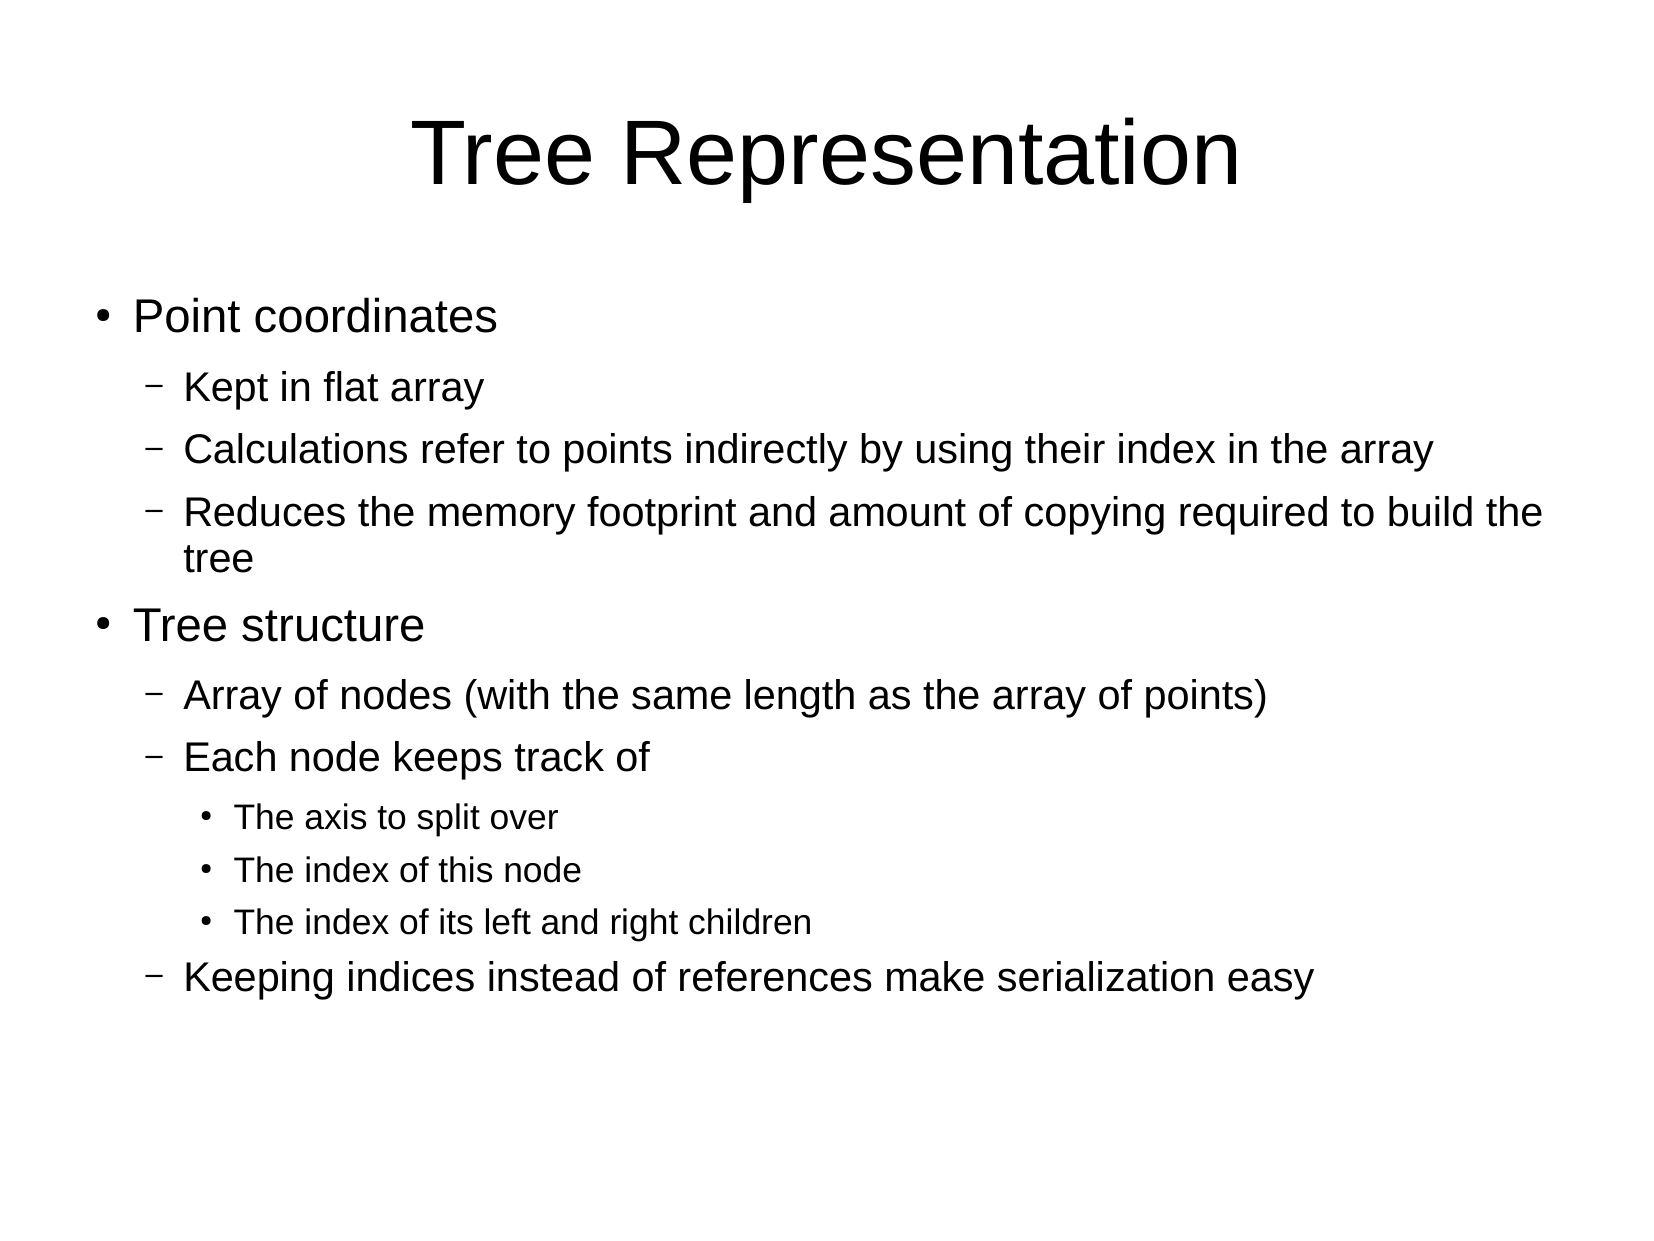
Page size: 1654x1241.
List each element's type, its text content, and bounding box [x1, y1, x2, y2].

title Tree Representation [82, 49, 1571, 257]
list Point coordinates Kept in flat array Calculations refer to points indirectly by using their index in the array Reduces the memory footprint and amount of copying required to build the tree Tree structure Array of nodes (with the same length as the array of points) Each node keeps track of The axis to split over The index of this node The index of its left and right children Keeping indices instead of references make serialization easy [82, 290, 1571, 1010]
